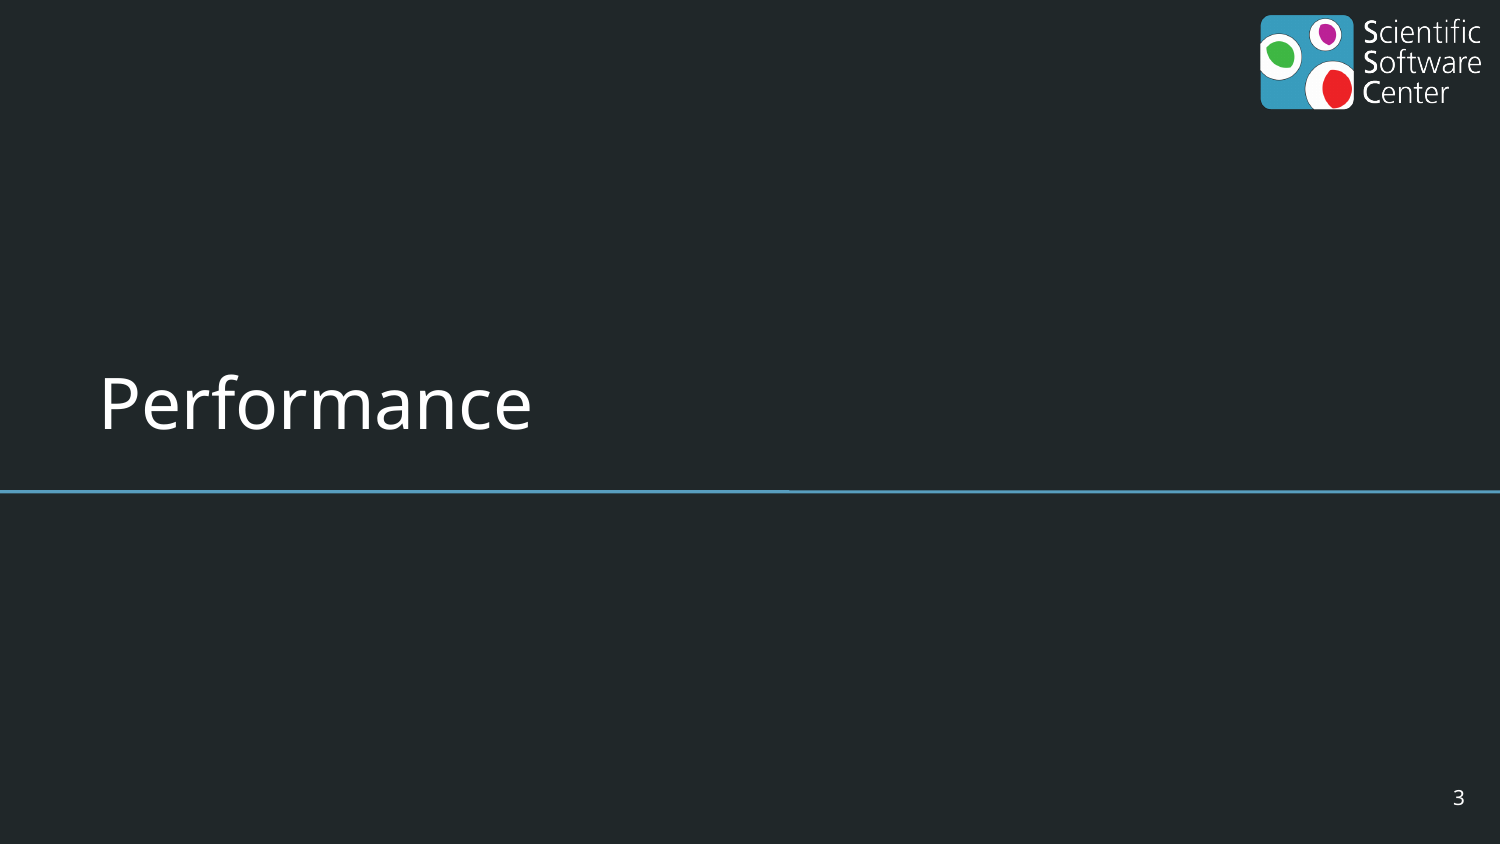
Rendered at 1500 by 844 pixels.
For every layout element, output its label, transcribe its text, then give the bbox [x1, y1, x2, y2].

picture [1260, 15, 1481, 110]
title Performance [83, 337, 1417, 466]
slide_number <number> [1389, 764, 1480, 830]
